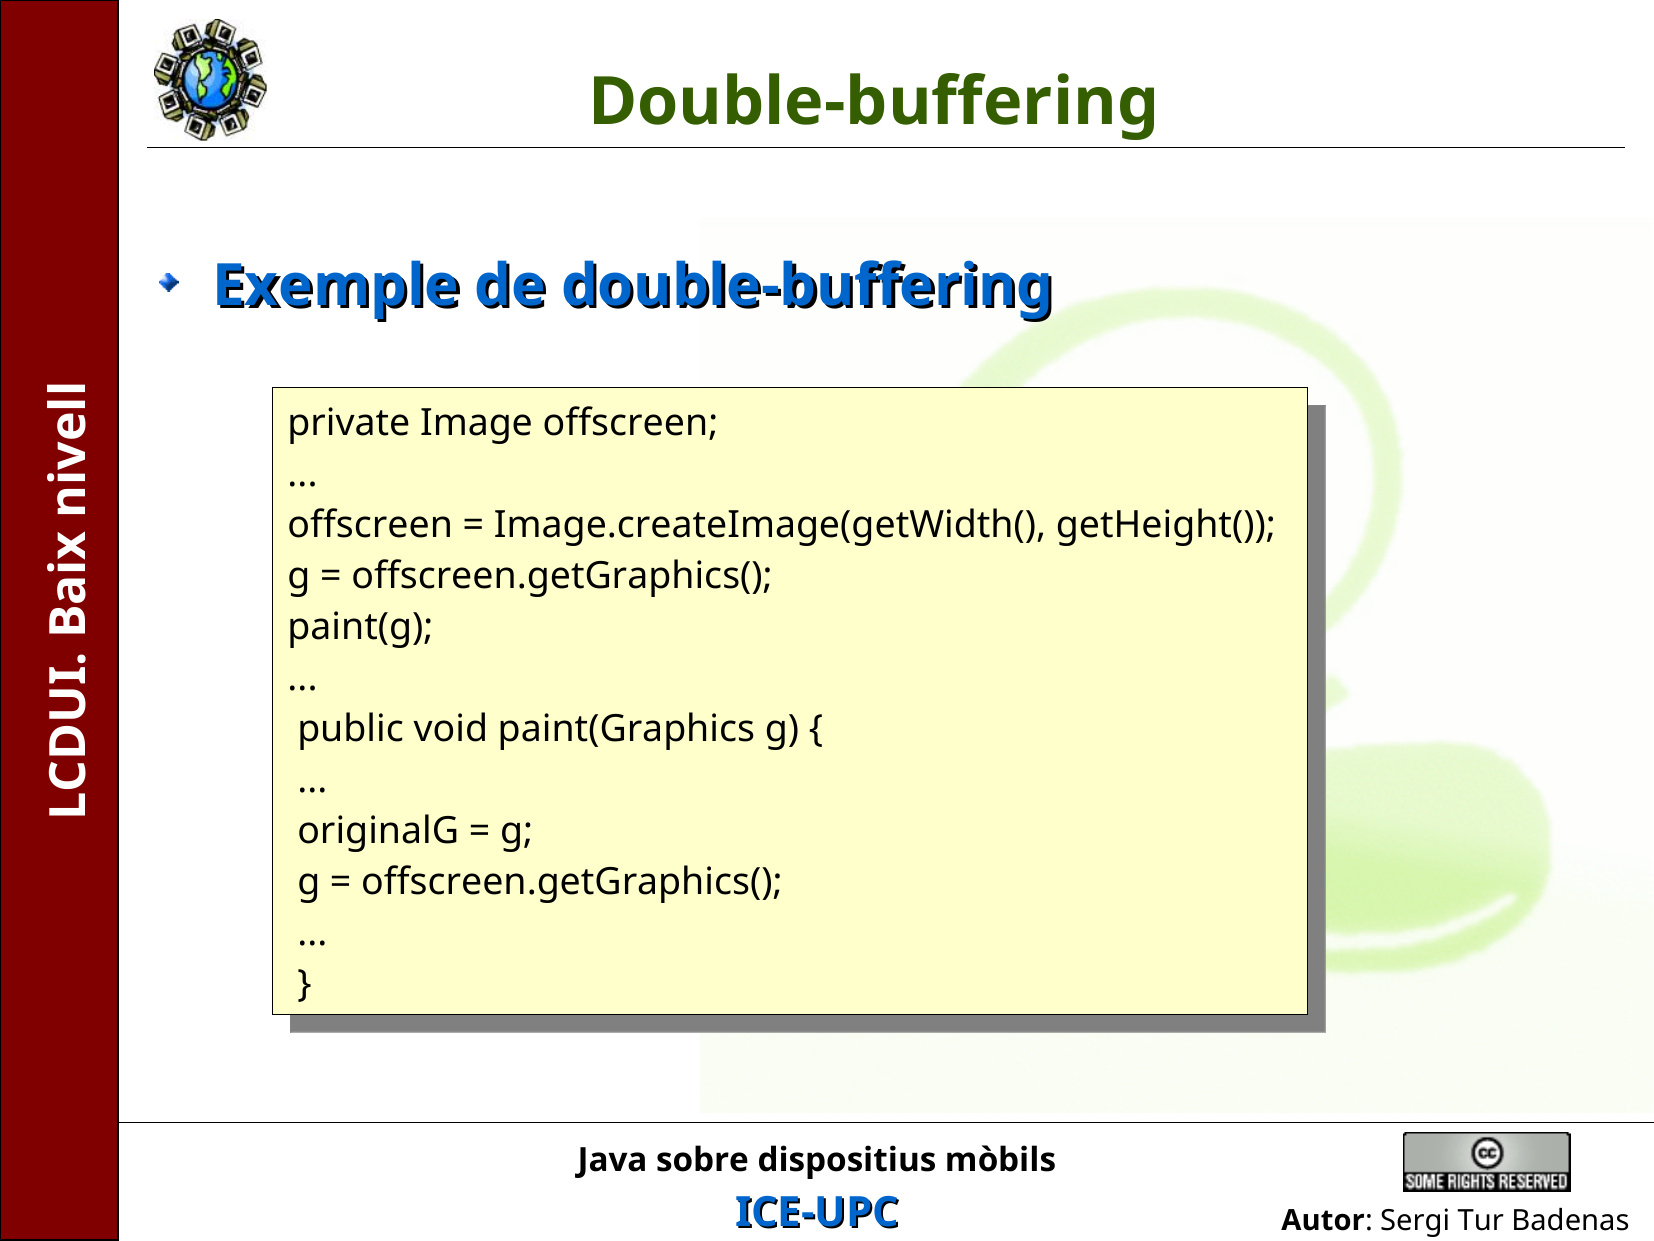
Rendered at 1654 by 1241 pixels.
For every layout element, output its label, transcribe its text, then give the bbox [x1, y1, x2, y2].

picture [700, 217, 1654, 1113]
picture [154, 19, 268, 56]
title Double-buffering [129, 56, 1619, 141]
text_box private Image offscreen; ... offscreen = Image.createImage(getWidth(), getHeight()); g = offscreen.getGraphics(); paint(g); ... public void paint(Graphics g) { ... originalG = g; g = offscreen.getGraphics(); ... } [272, 387, 1308, 944]
picture [1403, 1132, 1571, 1192]
list Exemple de double-buffering [141, 242, 1630, 1078]
